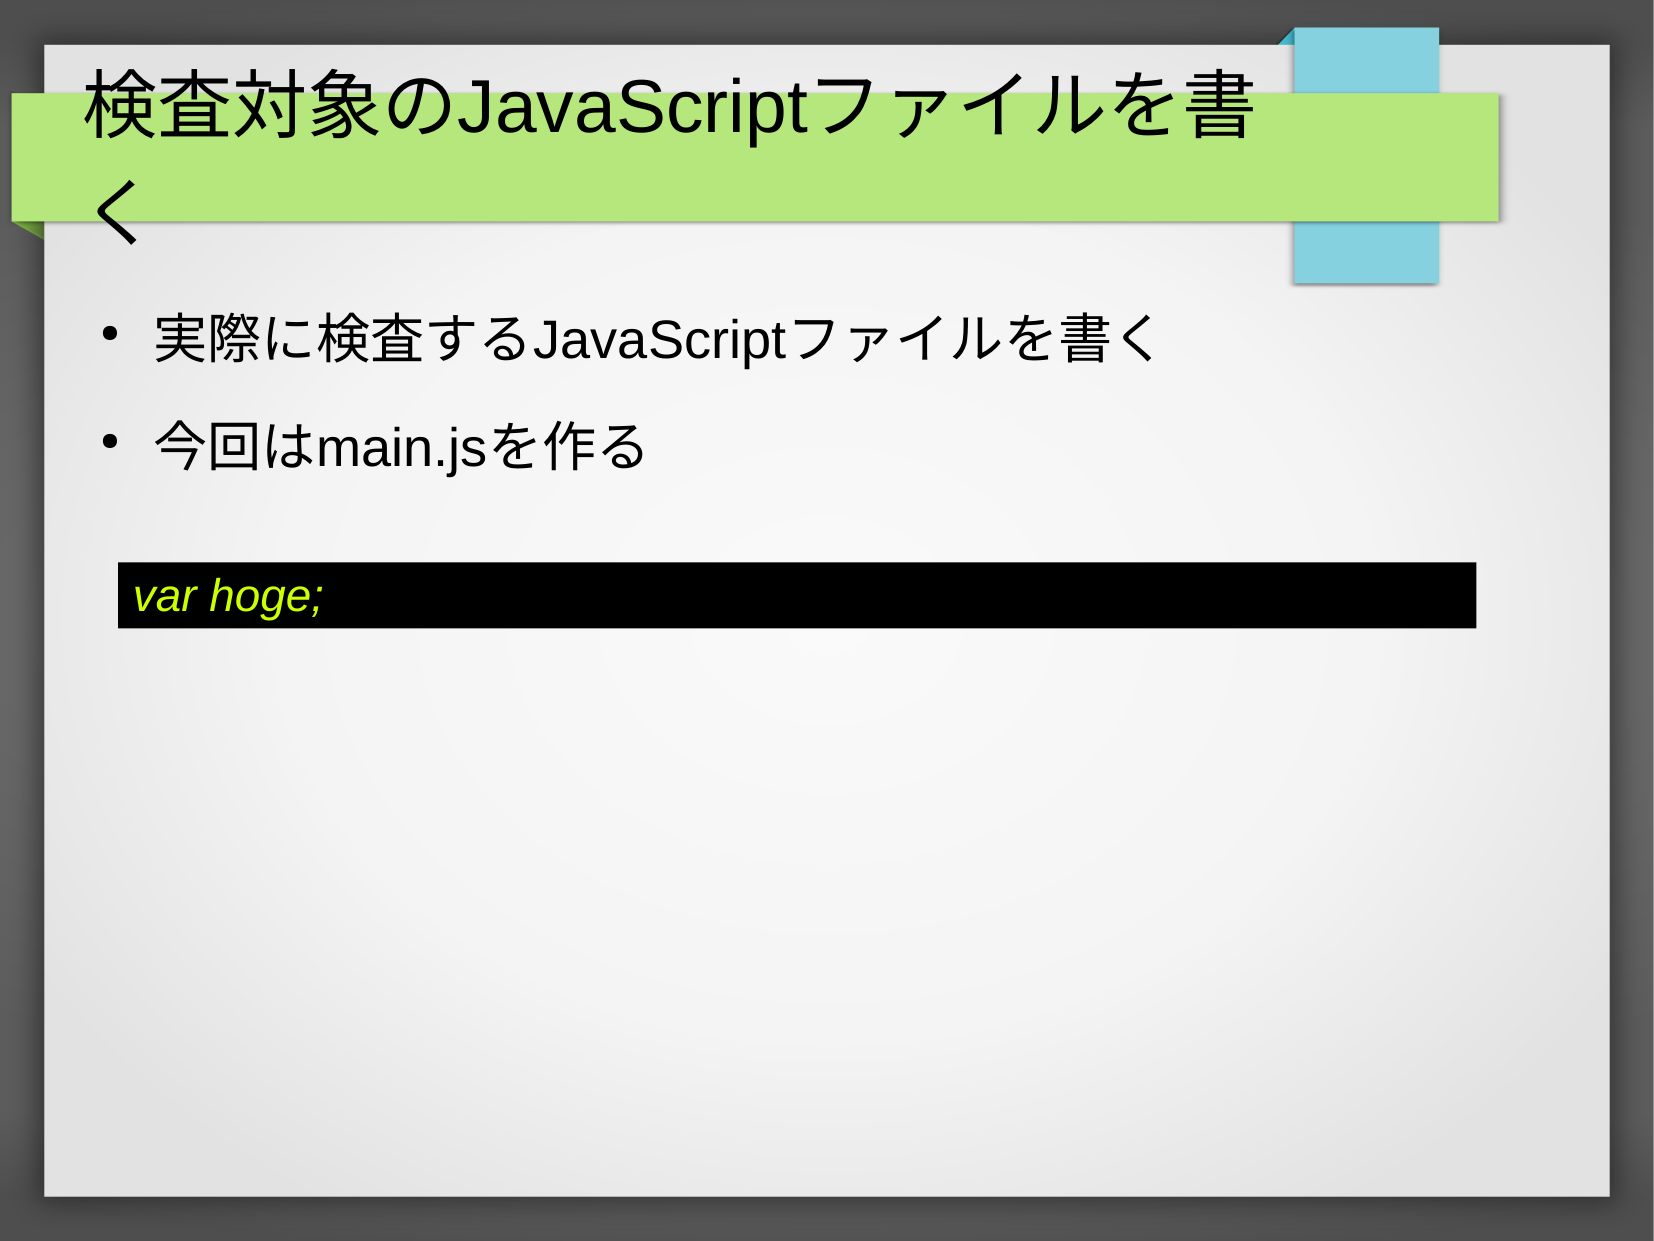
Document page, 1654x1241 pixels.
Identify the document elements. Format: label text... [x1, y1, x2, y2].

picture [0, 0, 1654, 1241]
text_box var hoge; [118, 562, 1477, 629]
title 検査対象のJavaScriptファイルを書く [82, 94, 1264, 213]
list 実際に検査するJavaScriptファイルを書く 今回はmain.jsを作る [82, 295, 1571, 1015]
